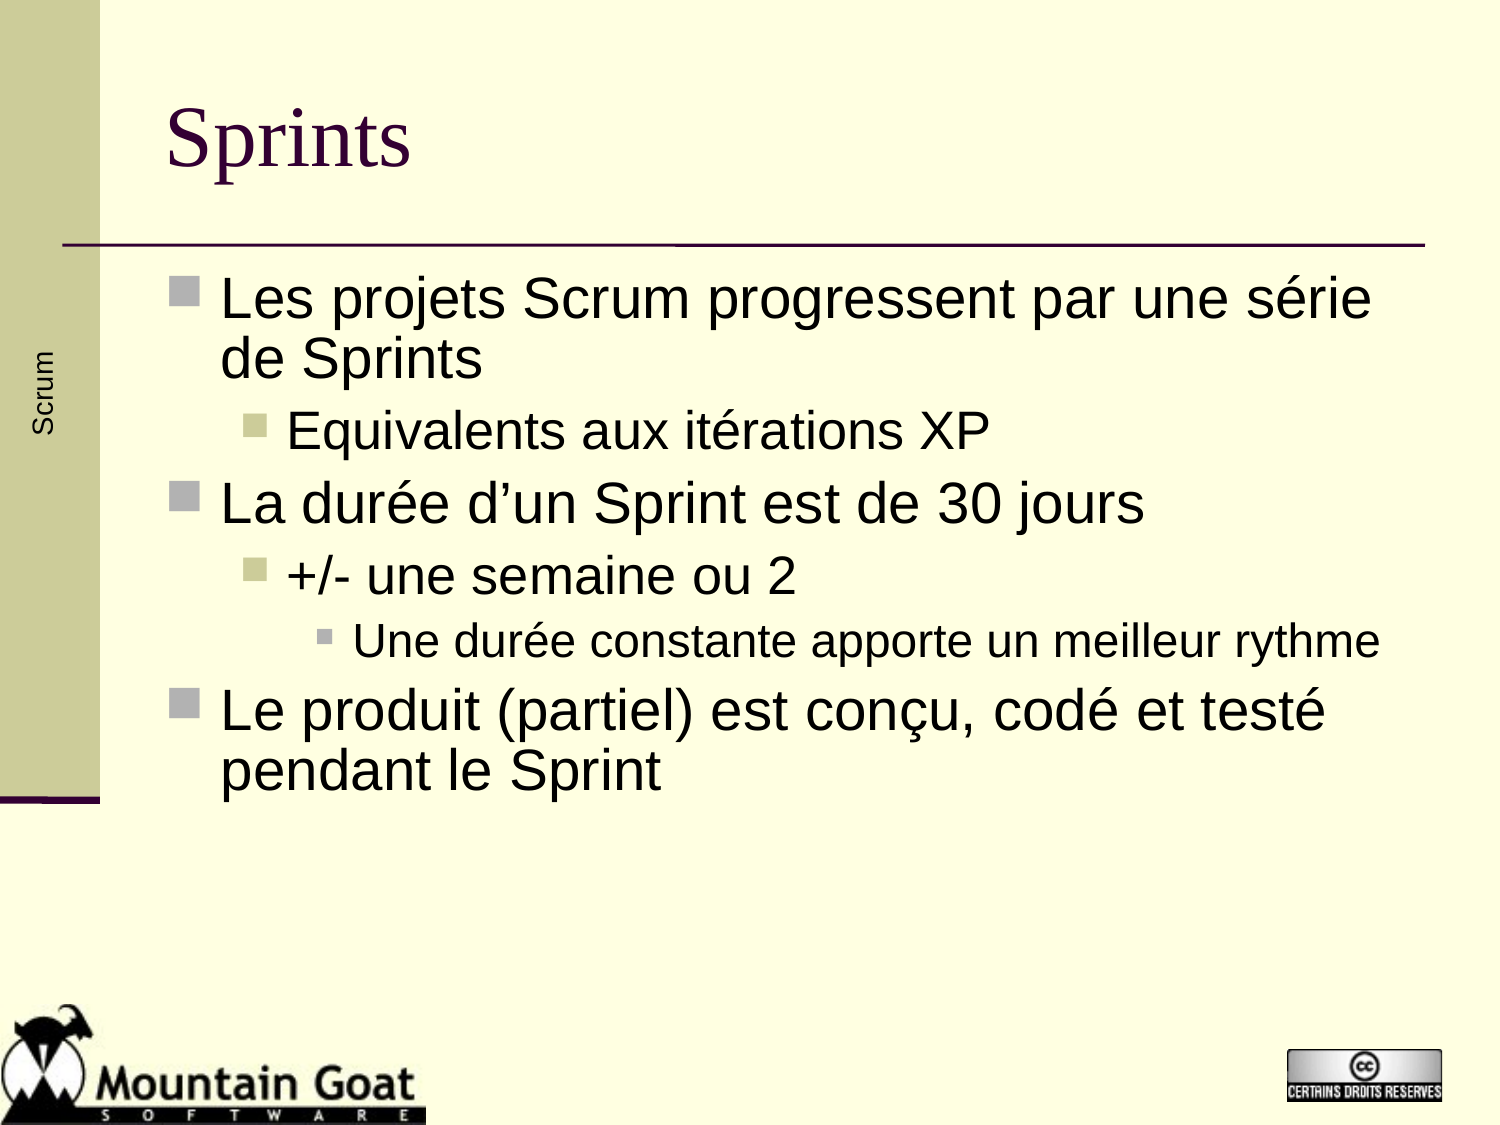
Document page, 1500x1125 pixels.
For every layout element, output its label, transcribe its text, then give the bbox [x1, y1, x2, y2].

picture [1287, 1049, 1443, 1102]
list Les projets Scrum progressent par une série de Sprints Equivalents aux itérations XP La durée d’un Sprint est de 30 jours +/- une semaine ou 2 Une durée constante apporte un meilleur rythme Le produit (partiel) est conçu, codé et testé pendant le Sprint [150, 262, 1426, 1006]
picture [0, 1004, 426, 1125]
title Sprints [150, 45, 1426, 234]
text_box Scrum [0, 0, 88, 788]
